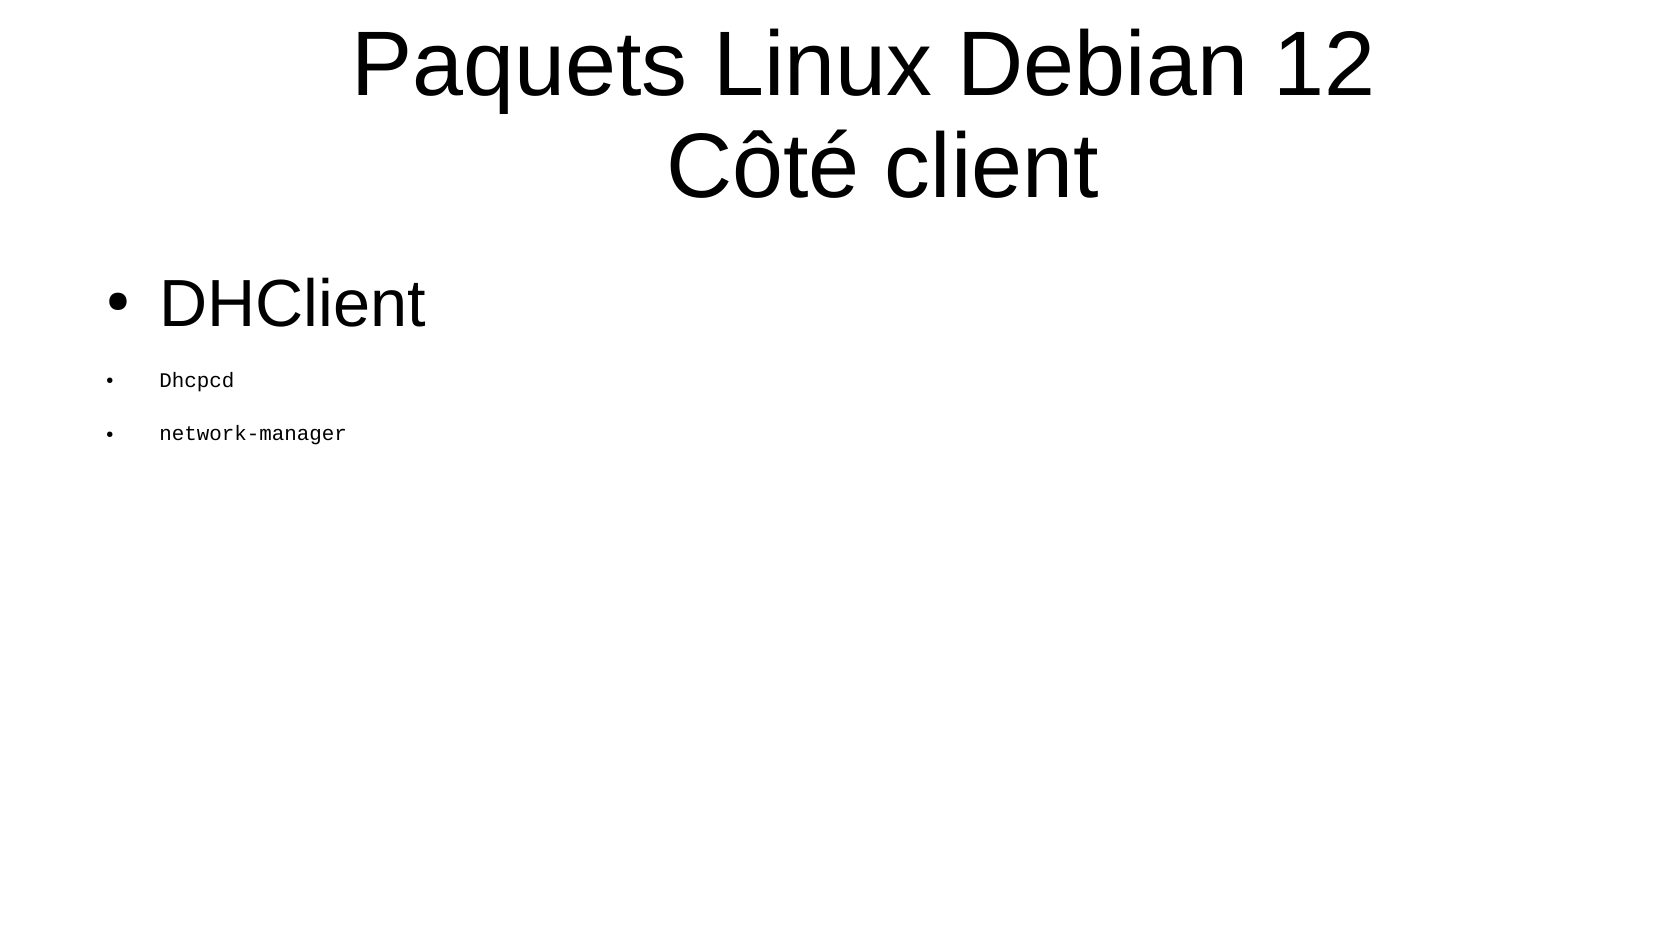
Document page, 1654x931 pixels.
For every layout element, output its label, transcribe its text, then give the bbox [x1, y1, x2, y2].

title Paquets Linux Debian 12 Côté client [82, 12, 1571, 218]
list DHClient Dhcpcd network-manager [88, 265, 1577, 806]
